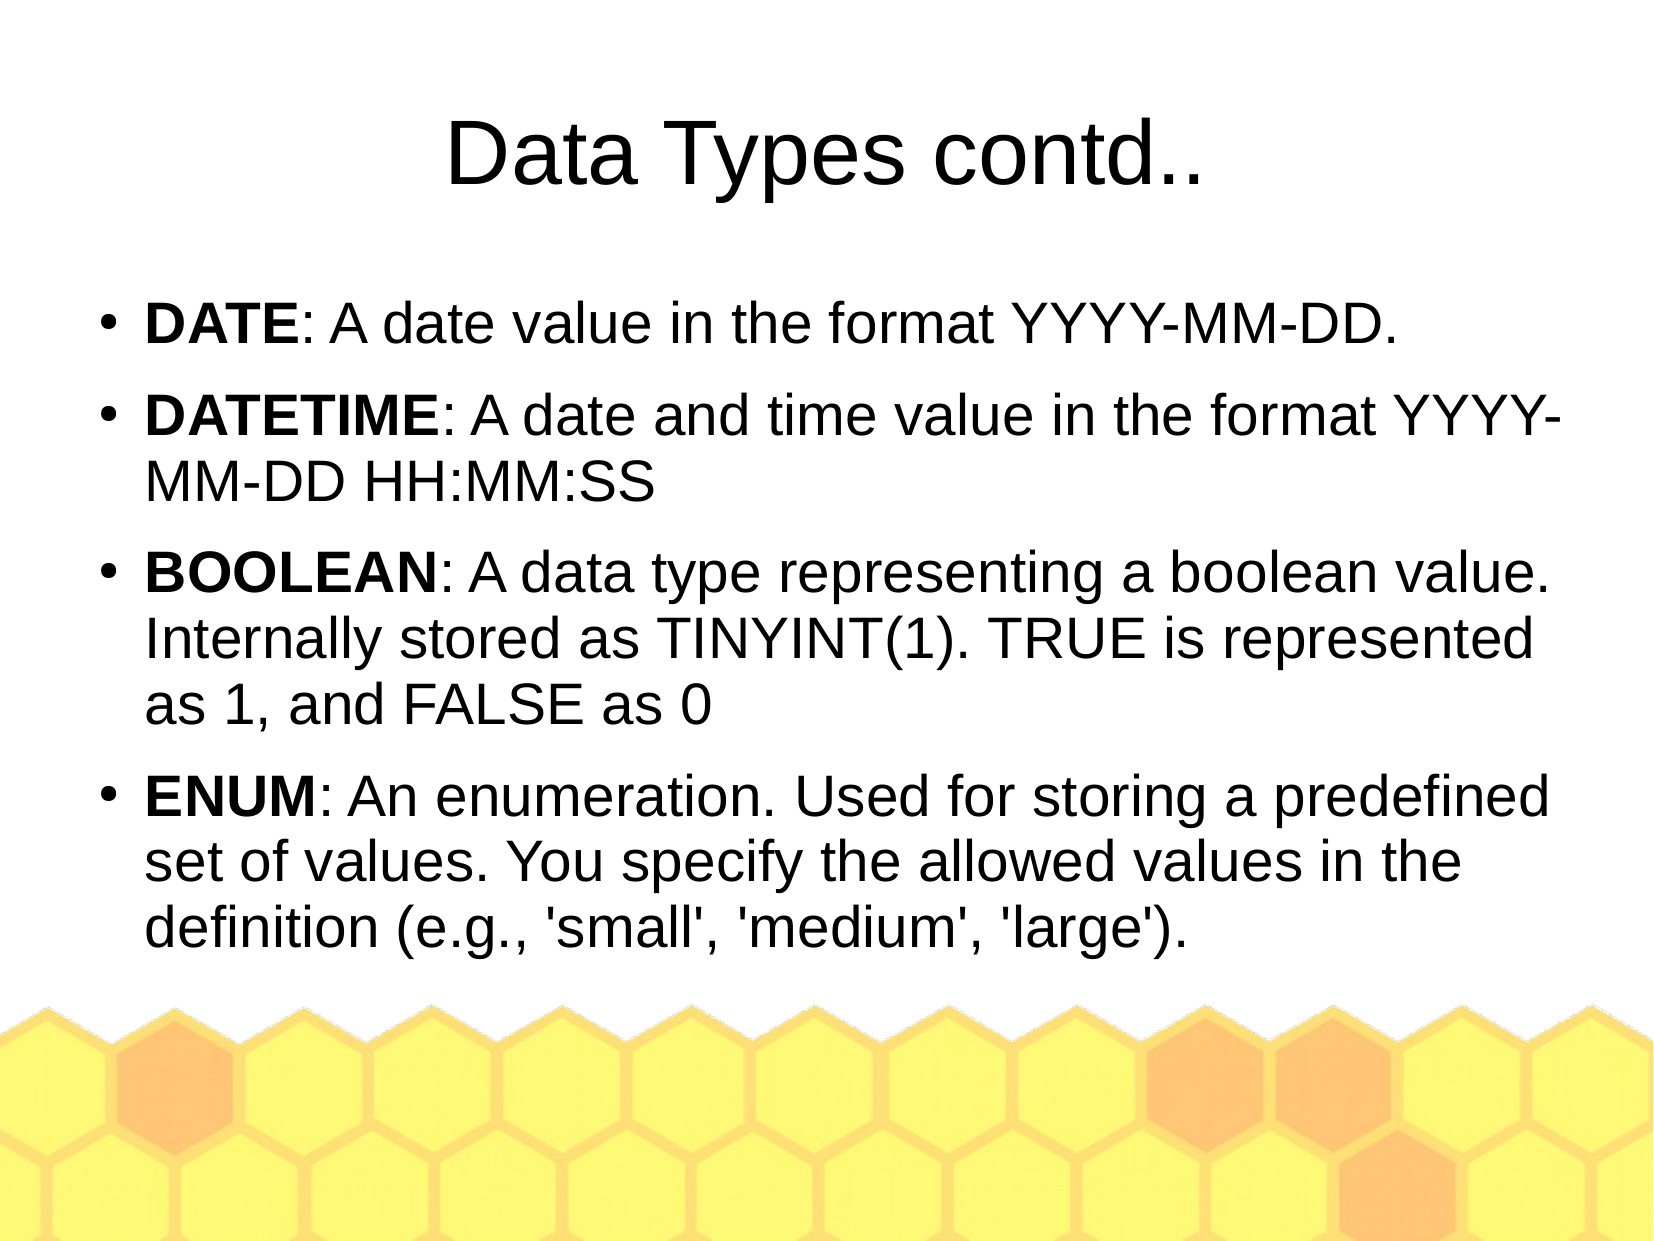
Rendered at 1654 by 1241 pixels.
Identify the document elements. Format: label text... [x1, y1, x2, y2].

title Data Types contd.. [82, 49, 1571, 257]
picture [0, 1001, 1654, 1241]
list DATE: A date value in the format YYYY-MM-DD. DATETIME: A date and time value in the format YYYY-MM-DD HH:MM:SS BOOLEAN: A data type representing a boolean value. Internally stored as TINYINT(1). TRUE is represented as 1, and FALSE as 0 ENUM: An enumeration. Used for storing a predefined set of values. You specify the allowed values in the definition (e.g., 'small', 'medium', 'large'). [82, 290, 1571, 1010]
